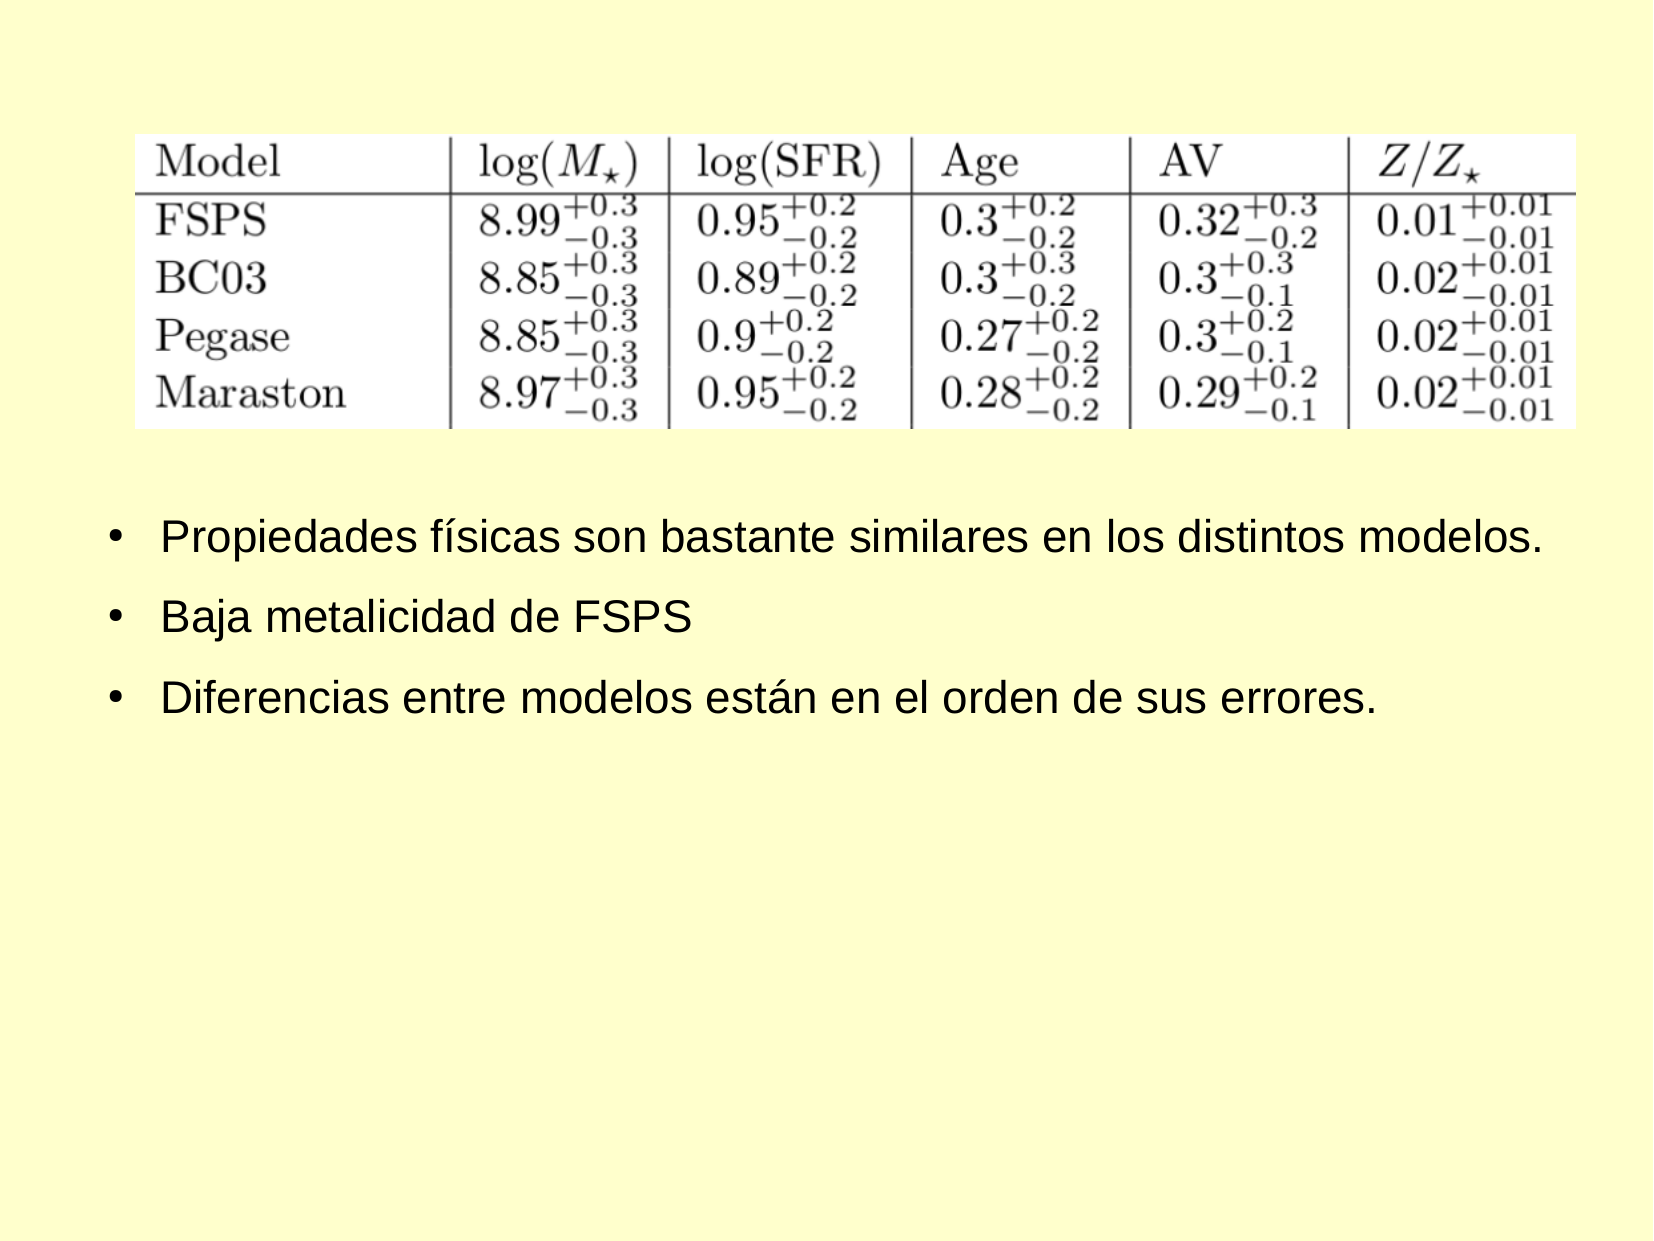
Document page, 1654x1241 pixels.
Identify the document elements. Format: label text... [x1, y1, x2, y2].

list Propiedades físicas son bastante similares en los distintos modelos. Baja metalicidad de FSPS Diferencias entre modelos están en el orden de sus errores. [90, 510, 1561, 1096]
picture [135, 134, 1576, 429]
